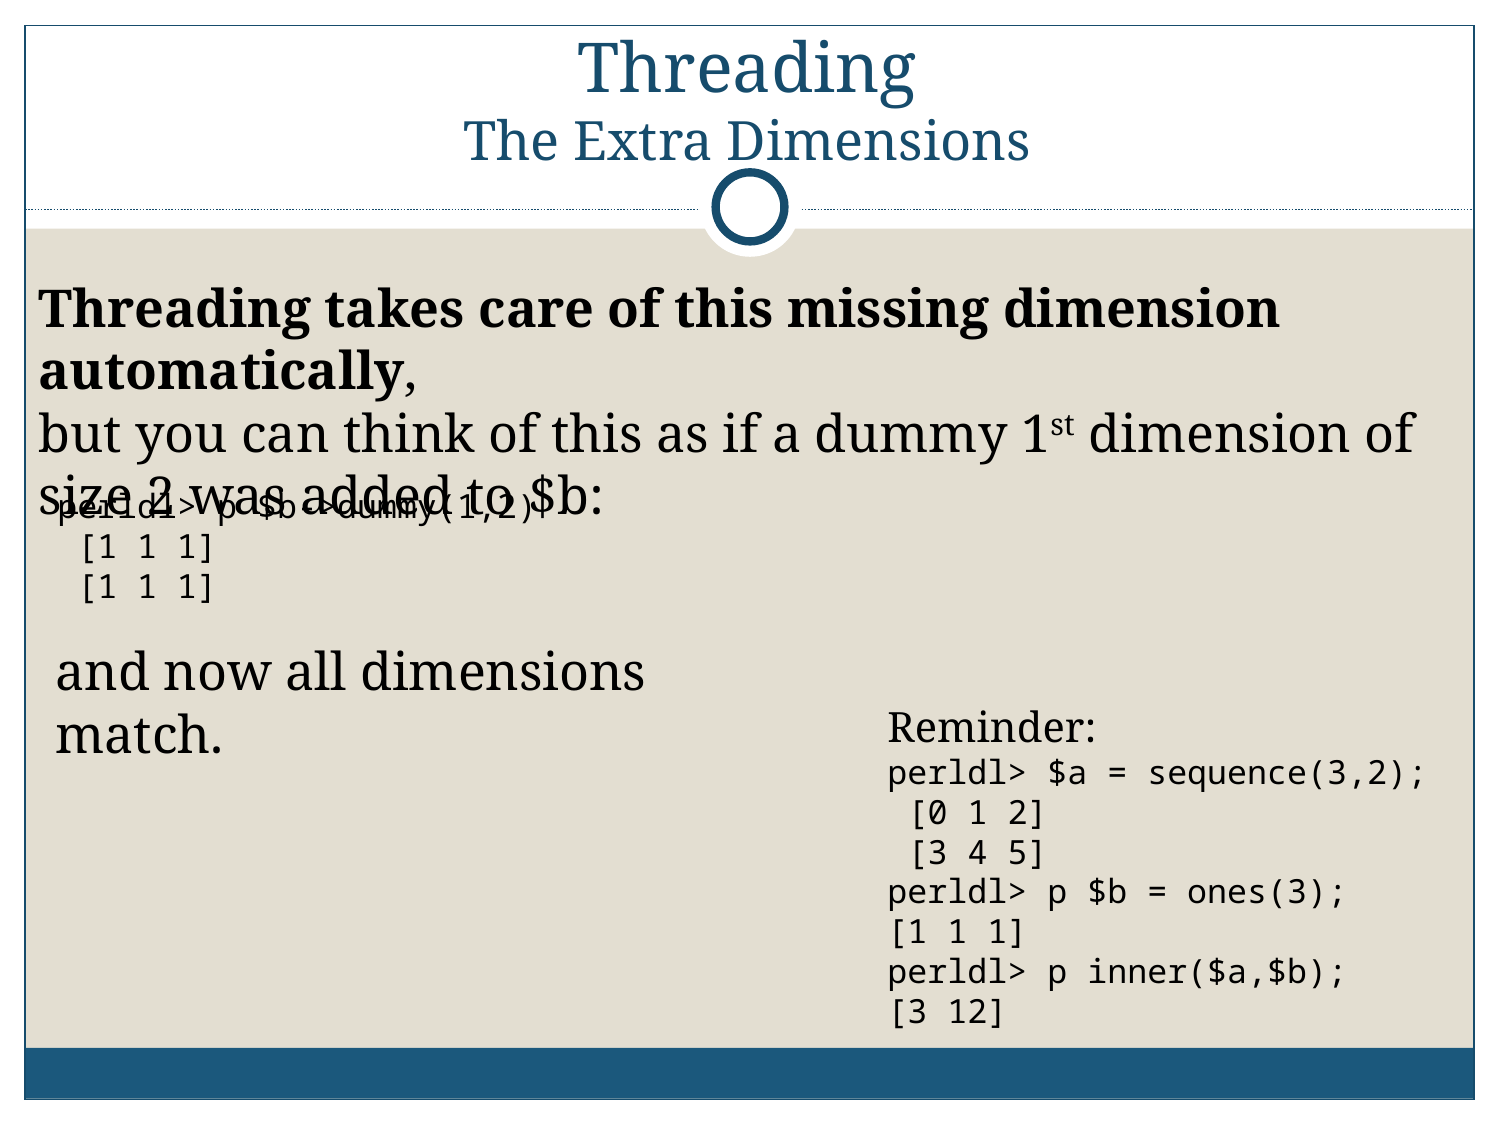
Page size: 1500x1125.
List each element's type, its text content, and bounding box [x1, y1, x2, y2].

text_box Threading takes care of this missing dimension automatically, but you can think of this as if a dummy 1st dimension of size 2 was added to $b: [23, 267, 1475, 470]
text_box perldl> p $b->dummy(1,2) [1 1 1] [1 1 1] [42, 477, 823, 618]
text_box Reminder: perldl> $a = sequence(3,2); [0 1 2] [3 4 5] perldl> p $b = ones(3); [1 1 1] perldl> p inner($a,$b); [3 12] [872, 693, 1464, 1042]
title Threading The Extra Dimensions [47, 16, 1448, 179]
text_box and now all dimensions match. [40, 631, 763, 709]
